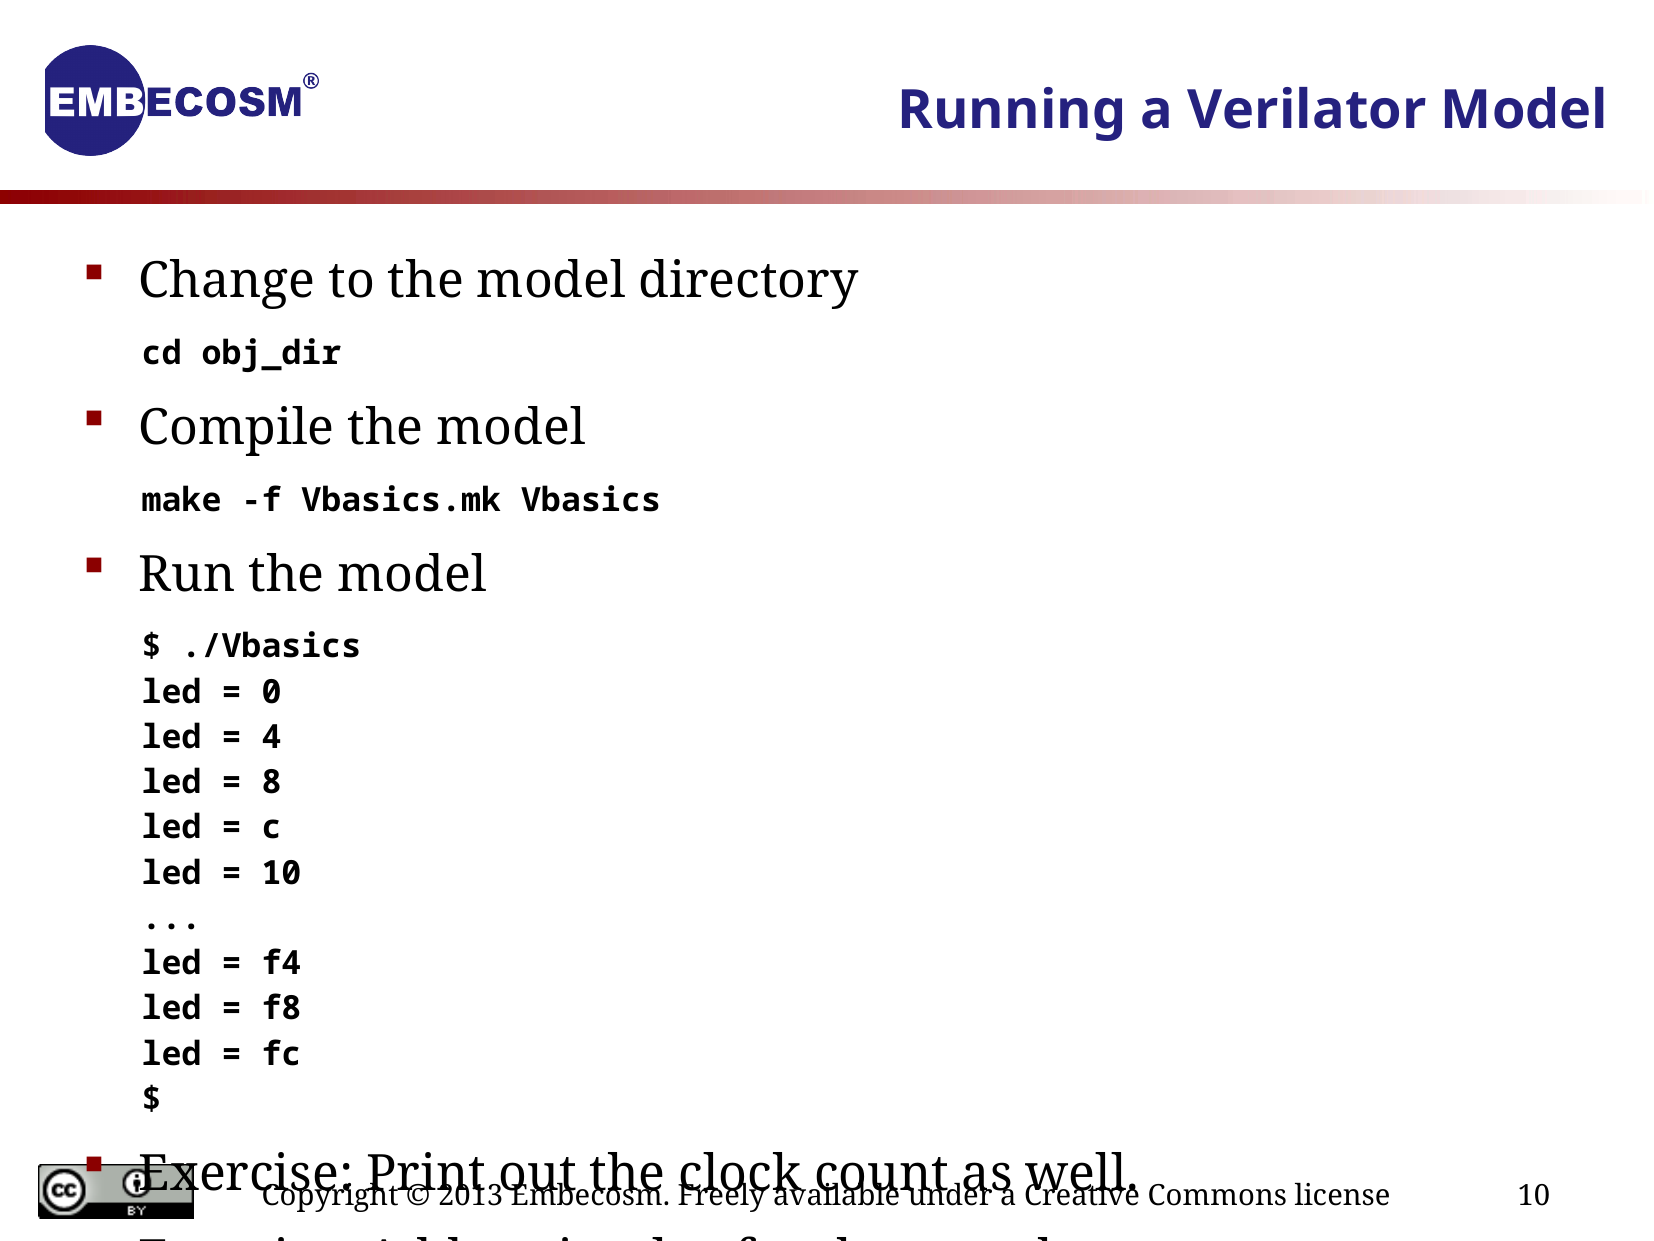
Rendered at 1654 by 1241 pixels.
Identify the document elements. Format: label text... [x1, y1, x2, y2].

title Running a Verilator Model [475, 25, 1609, 189]
picture [45, 45, 319, 156]
picture [0, 190, 1654, 204]
picture [187, 1166, 194, 1185]
picture [181, 1164, 189, 1173]
list Change to the model directory cd obj_dir Compile the model make -f Vbasics.mk Vbasics Run the model $ ./Vbasics led = 0 led = 4 led = 8 led = c led = 10 ... led = f4 led = f8 led = fc $ Exercise: Print out the clock count as well. Exercise: Add a stimulus for the reset button [82, 243, 1572, 1148]
picture [38, 1164, 194, 1219]
